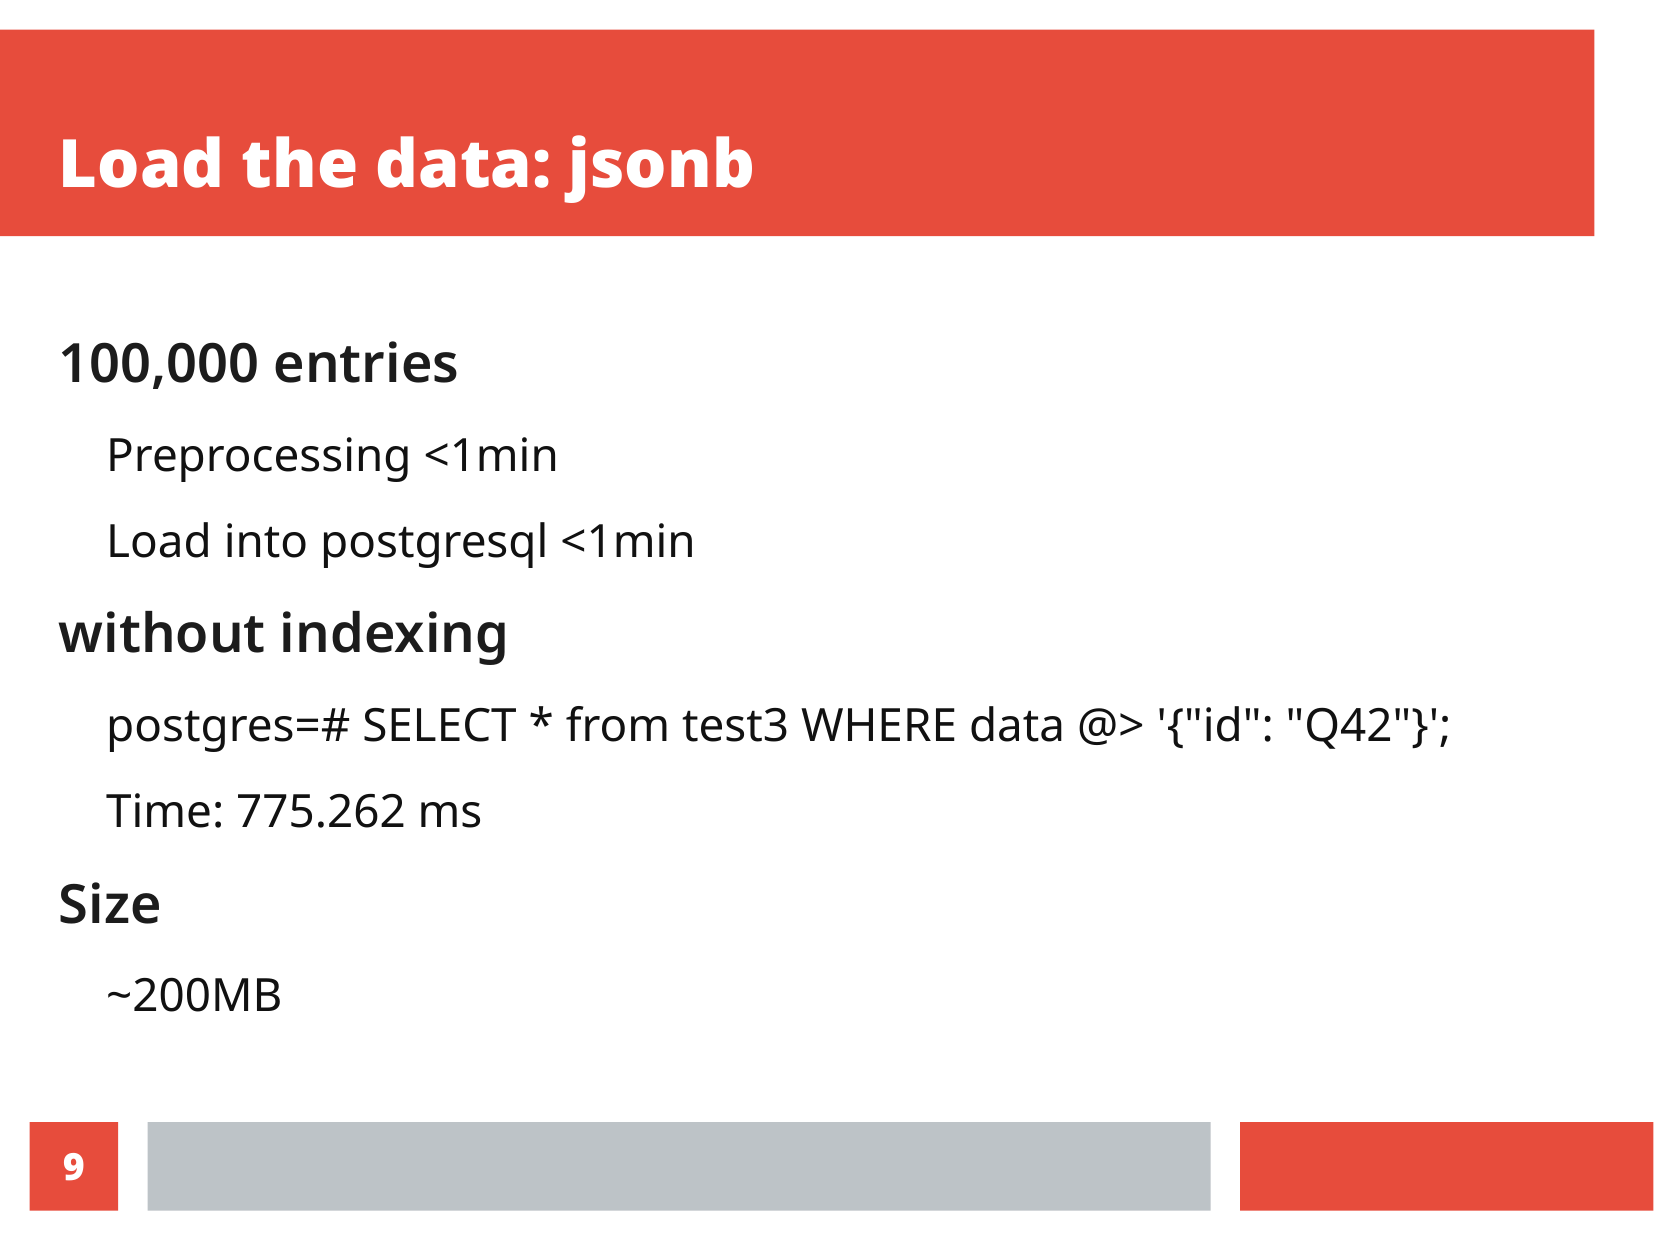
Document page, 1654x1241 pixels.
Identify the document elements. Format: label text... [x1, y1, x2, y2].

title Load the data: jsonb [59, 59, 1595, 207]
list 100,000 entries Preprocessing <1min Load into postgresql <1min without indexing postgres=# SELECT * from test3 WHERE data @> '{"id": "Q42"}'; Time: 775.262 ms Size ~200MB [59, 324, 1565, 1093]
